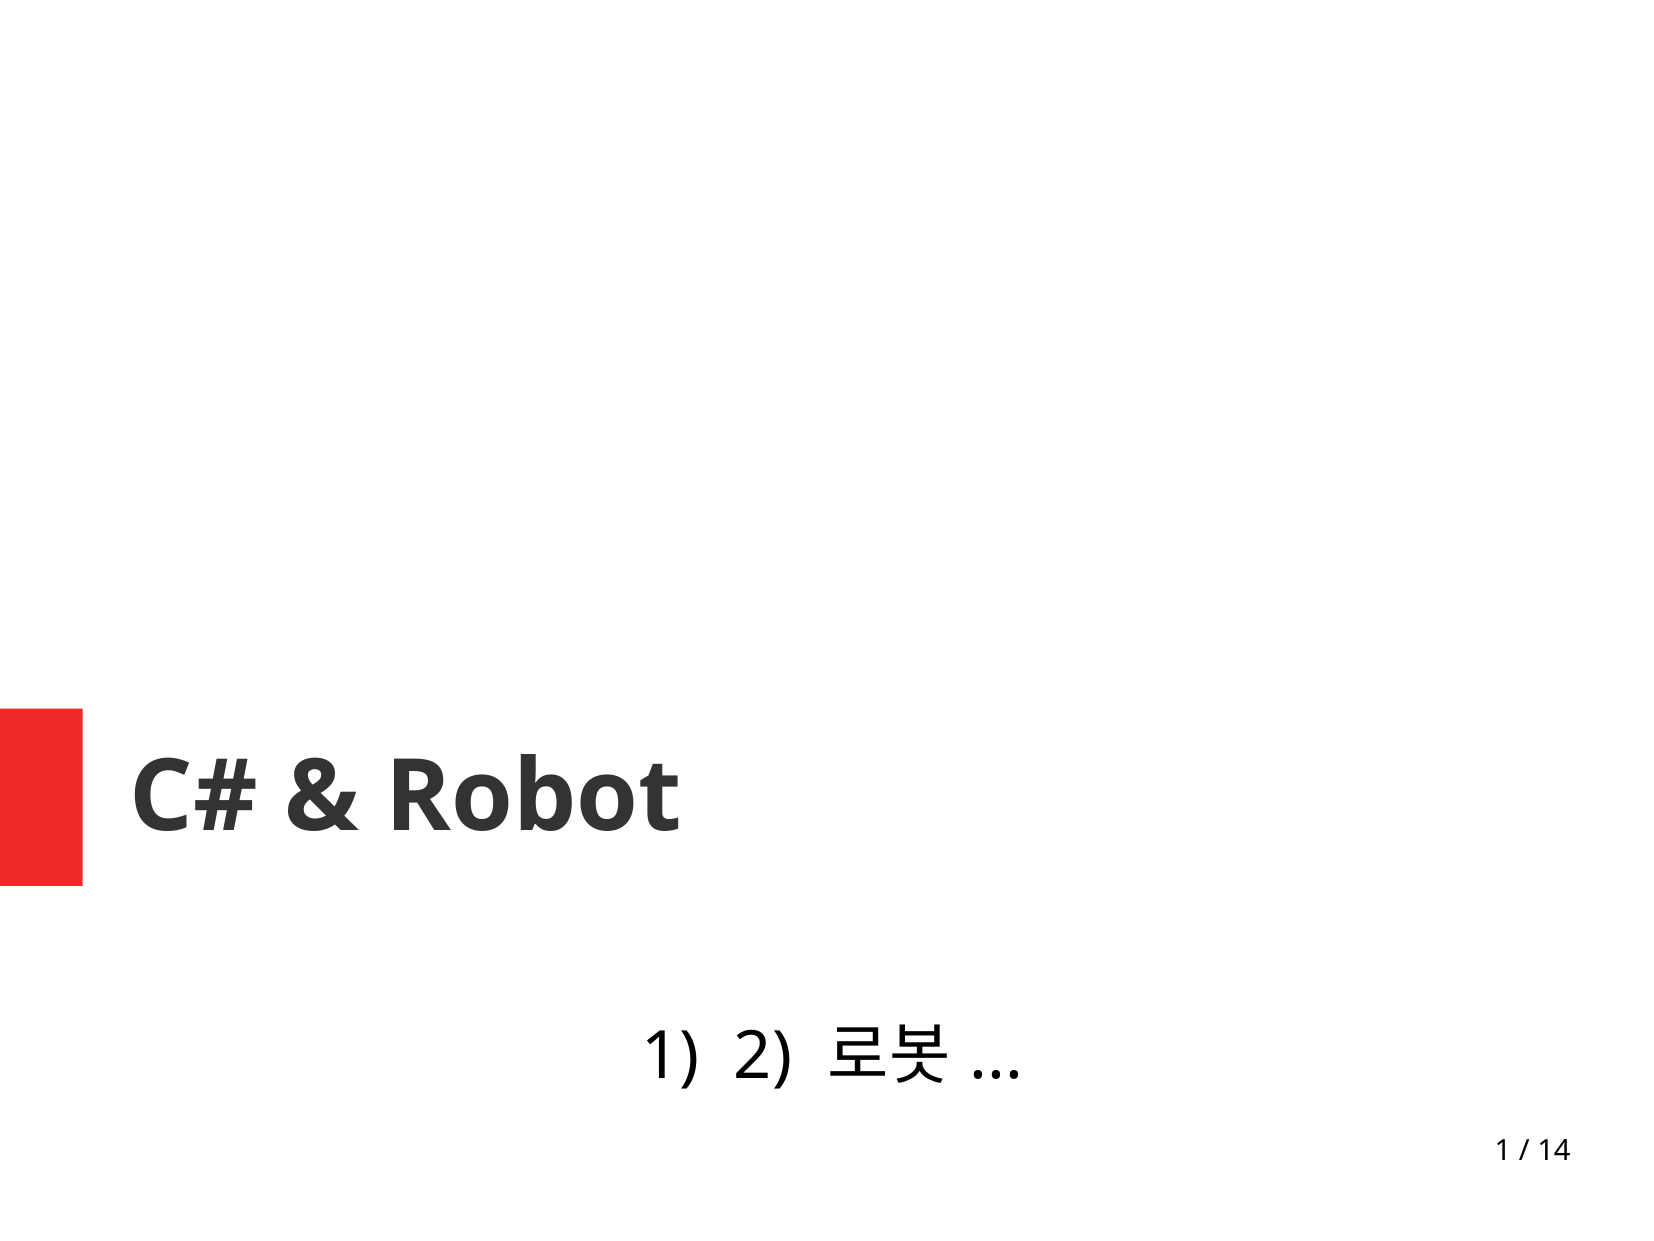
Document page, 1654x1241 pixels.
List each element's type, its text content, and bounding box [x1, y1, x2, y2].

subtitle 1) 2) 로봇... [129, 968, 1536, 1130]
title C# & Robot [129, 655, 1536, 928]
